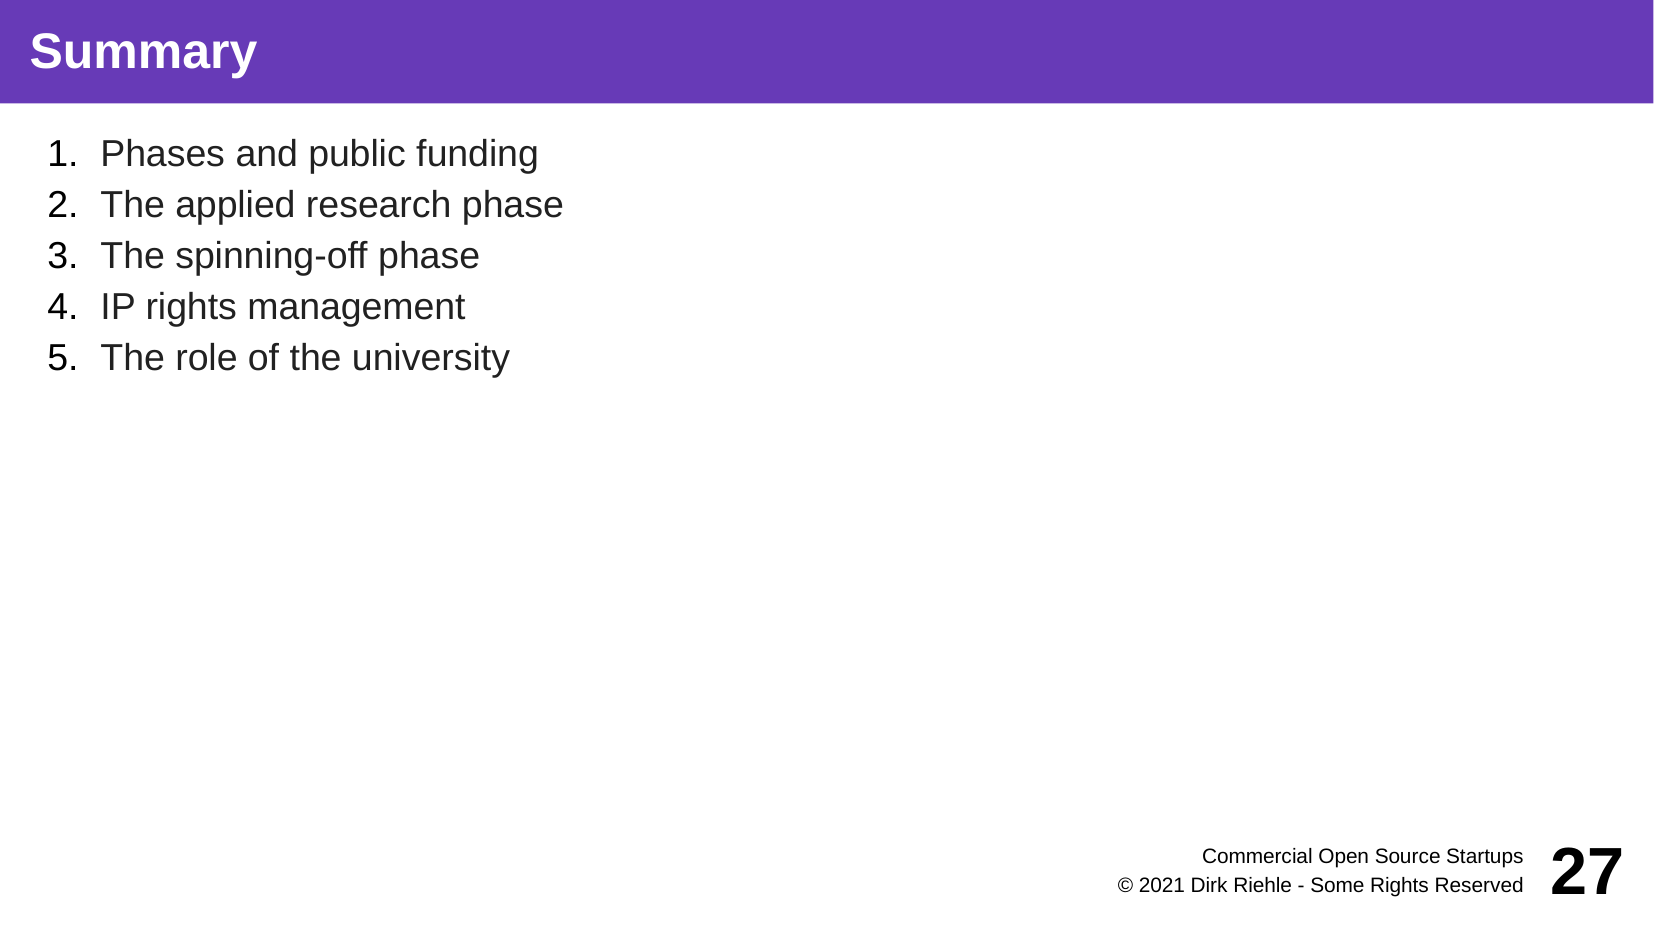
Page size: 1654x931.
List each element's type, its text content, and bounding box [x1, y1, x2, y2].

list Phases and public funding The applied research phase The spinning-off phase IP rights management The role of the university [29, 132, 1625, 813]
title Summary [0, 0, 1654, 104]
